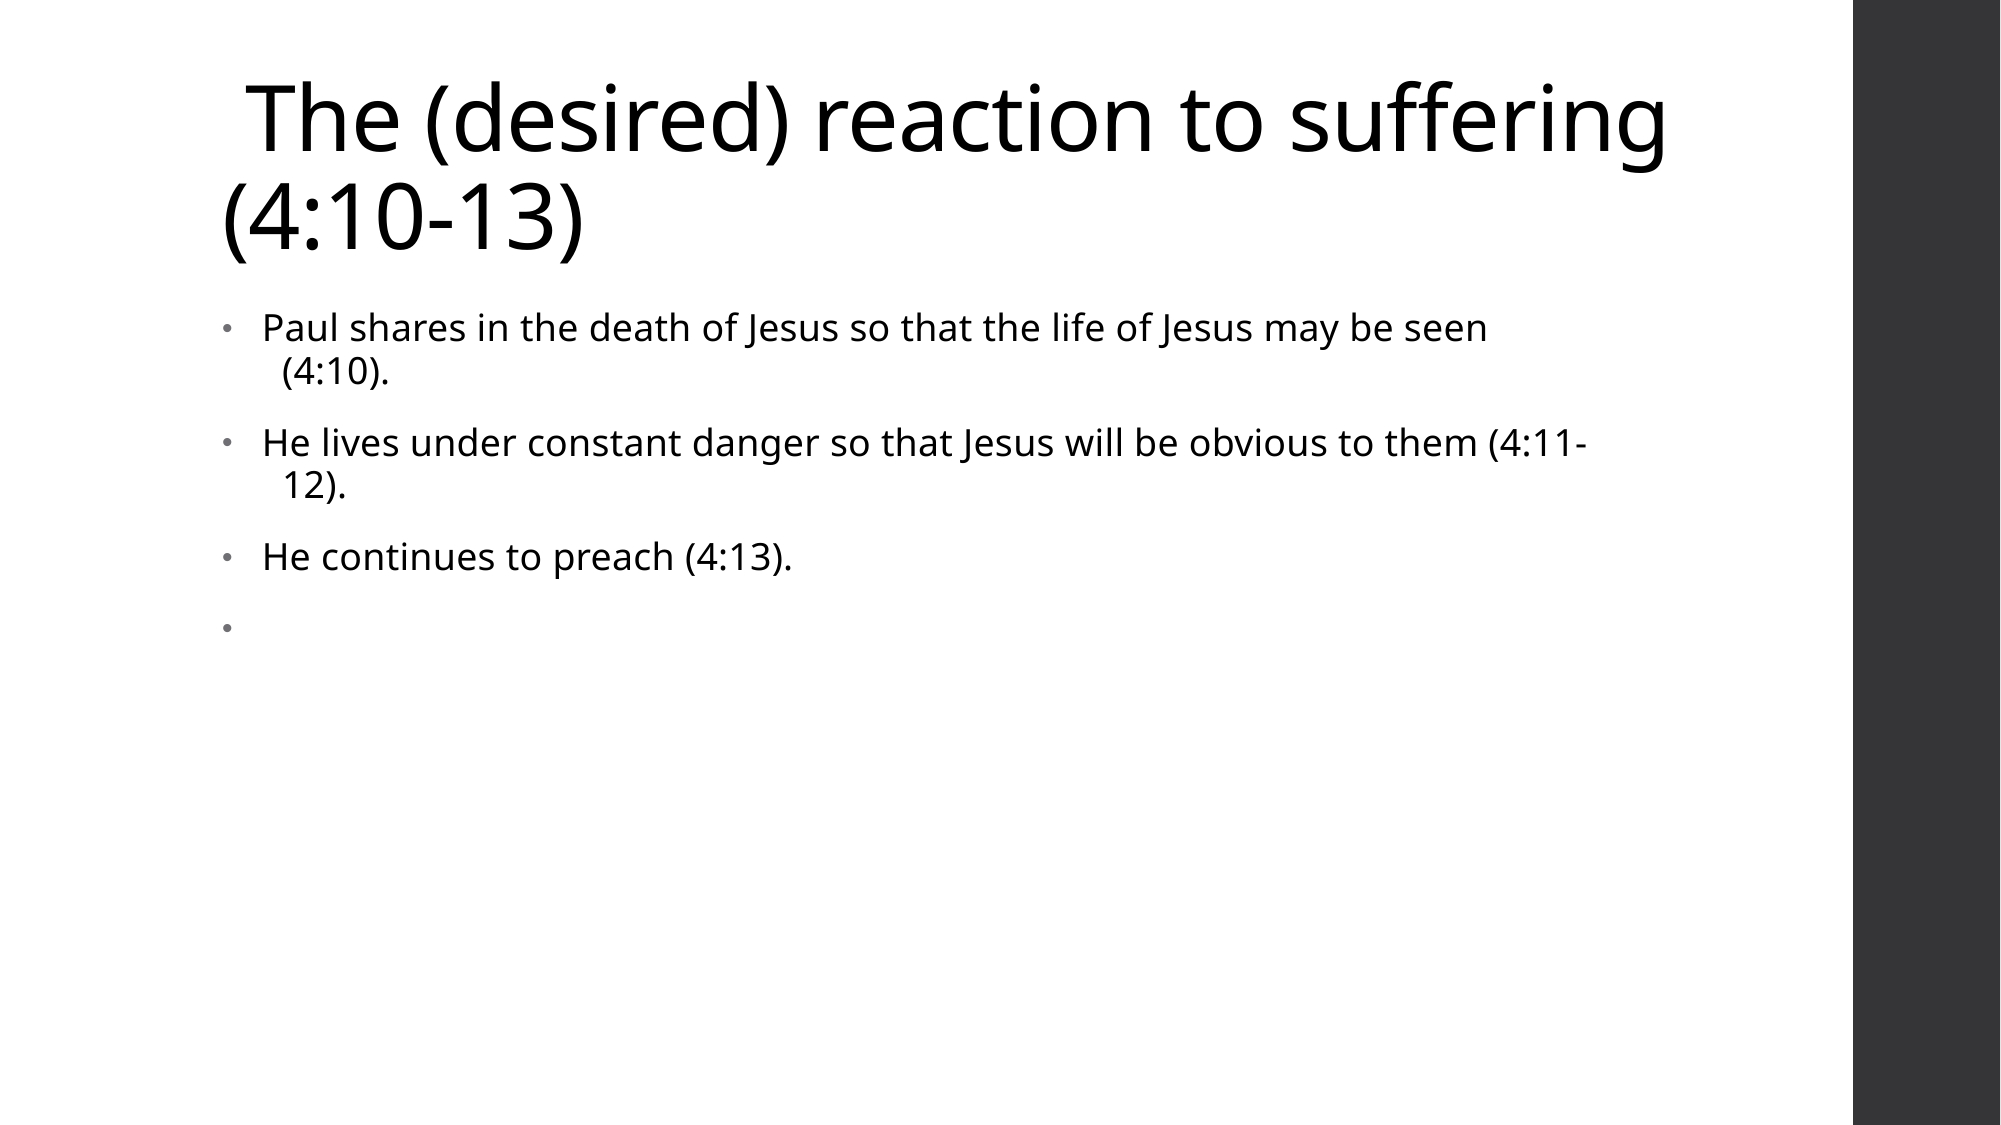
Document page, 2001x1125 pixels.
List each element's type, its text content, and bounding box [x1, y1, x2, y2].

list Paul shares in the death of Jesus so that the life of Jesus may be seen (4:10). He lives under constant danger so that Jesus will be obvious to them (4:11-12). He continues to preach (4:13). [206, 299, 1617, 1014]
title The (desired) reaction to suffering (4:10-13) [206, 60, 1797, 278]
